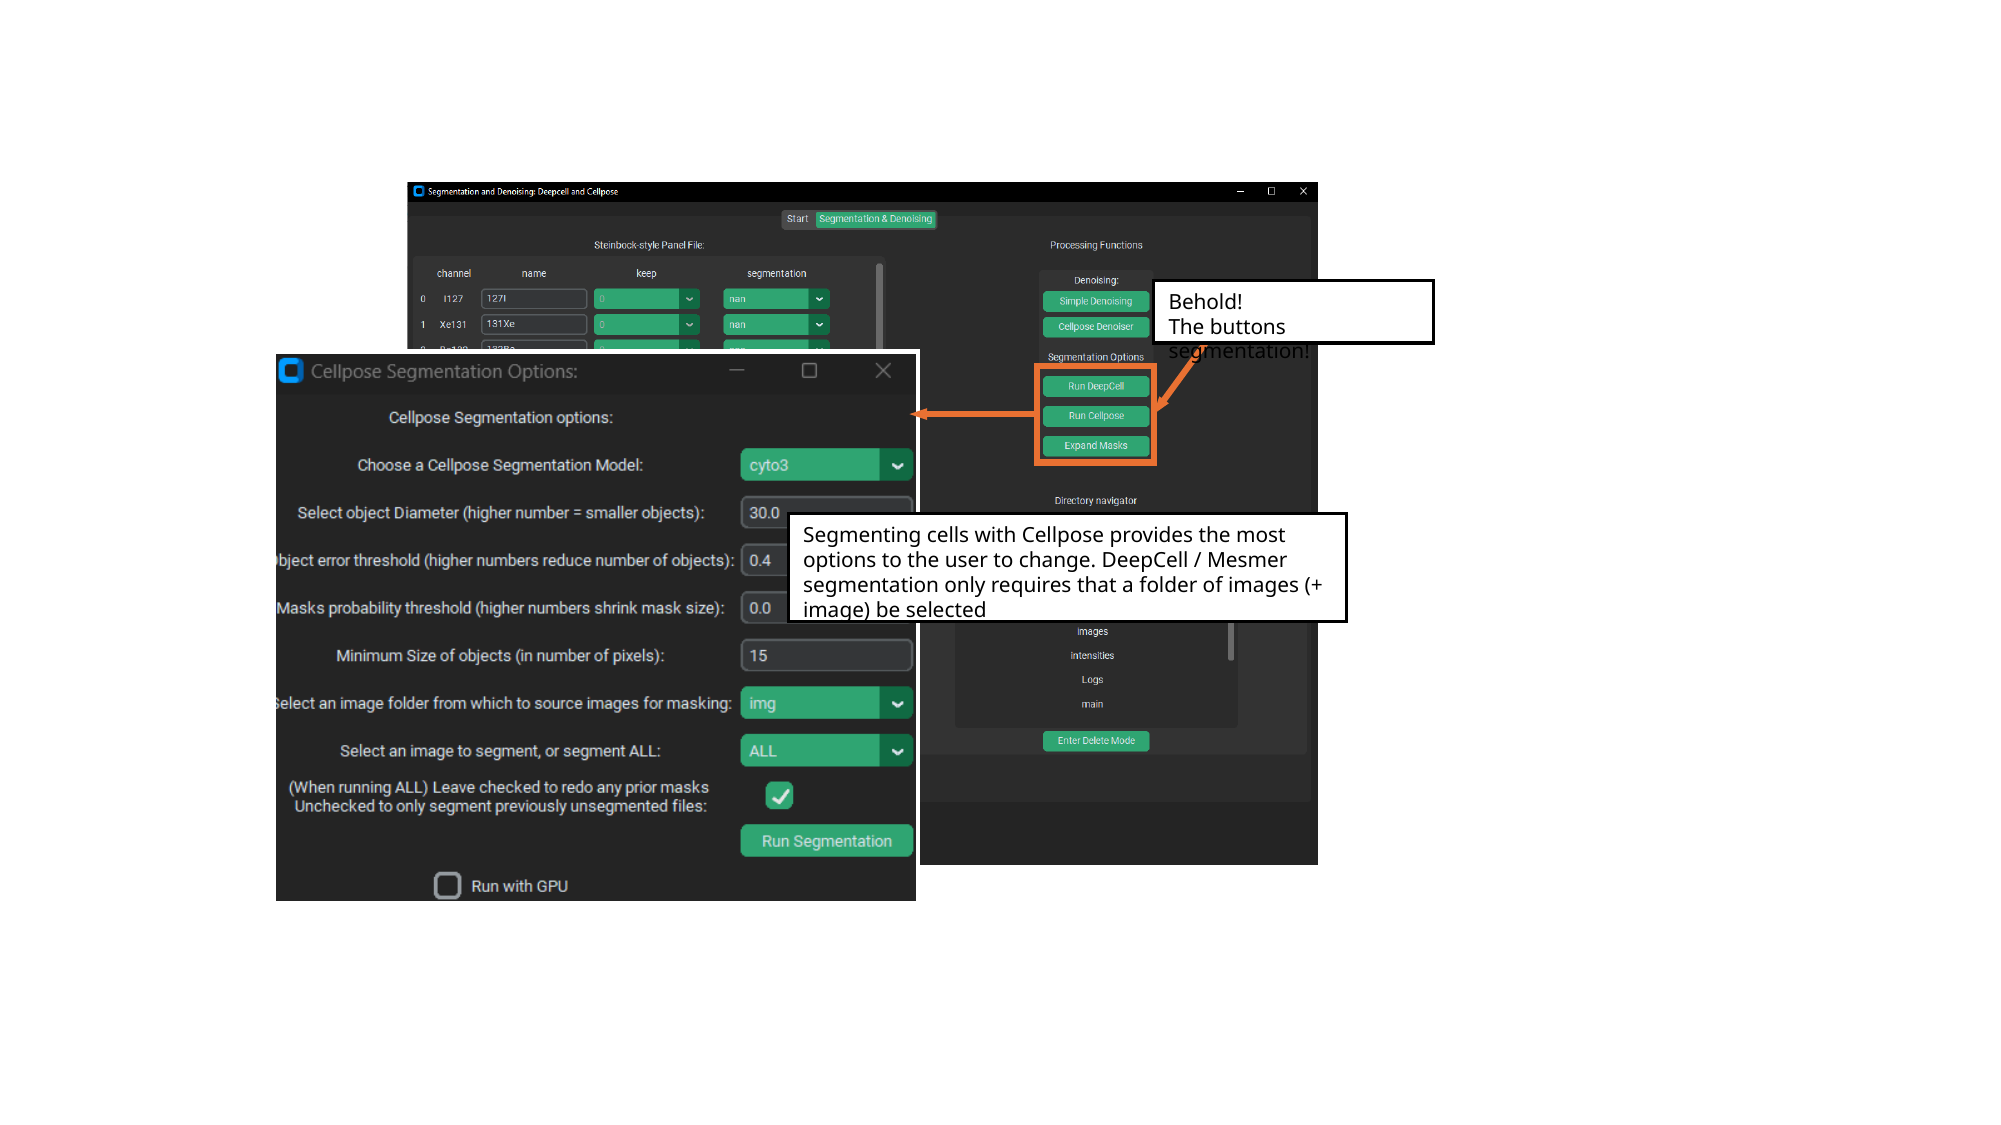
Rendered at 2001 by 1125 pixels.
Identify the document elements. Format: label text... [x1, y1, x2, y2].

picture [275, 353, 916, 902]
text_box Segmenting cells with Cellpose provides the most options to the user to change. DeepCell / Mesmer segmentation only requires that a folder of images (+ image) be selected [788, 514, 1346, 621]
picture [920, 621, 1319, 866]
picture [407, 181, 1319, 411]
picture [920, 343, 1319, 514]
text_box Behold! The buttons segmentation! [1154, 281, 1434, 343]
picture [1040, 369, 1151, 459]
